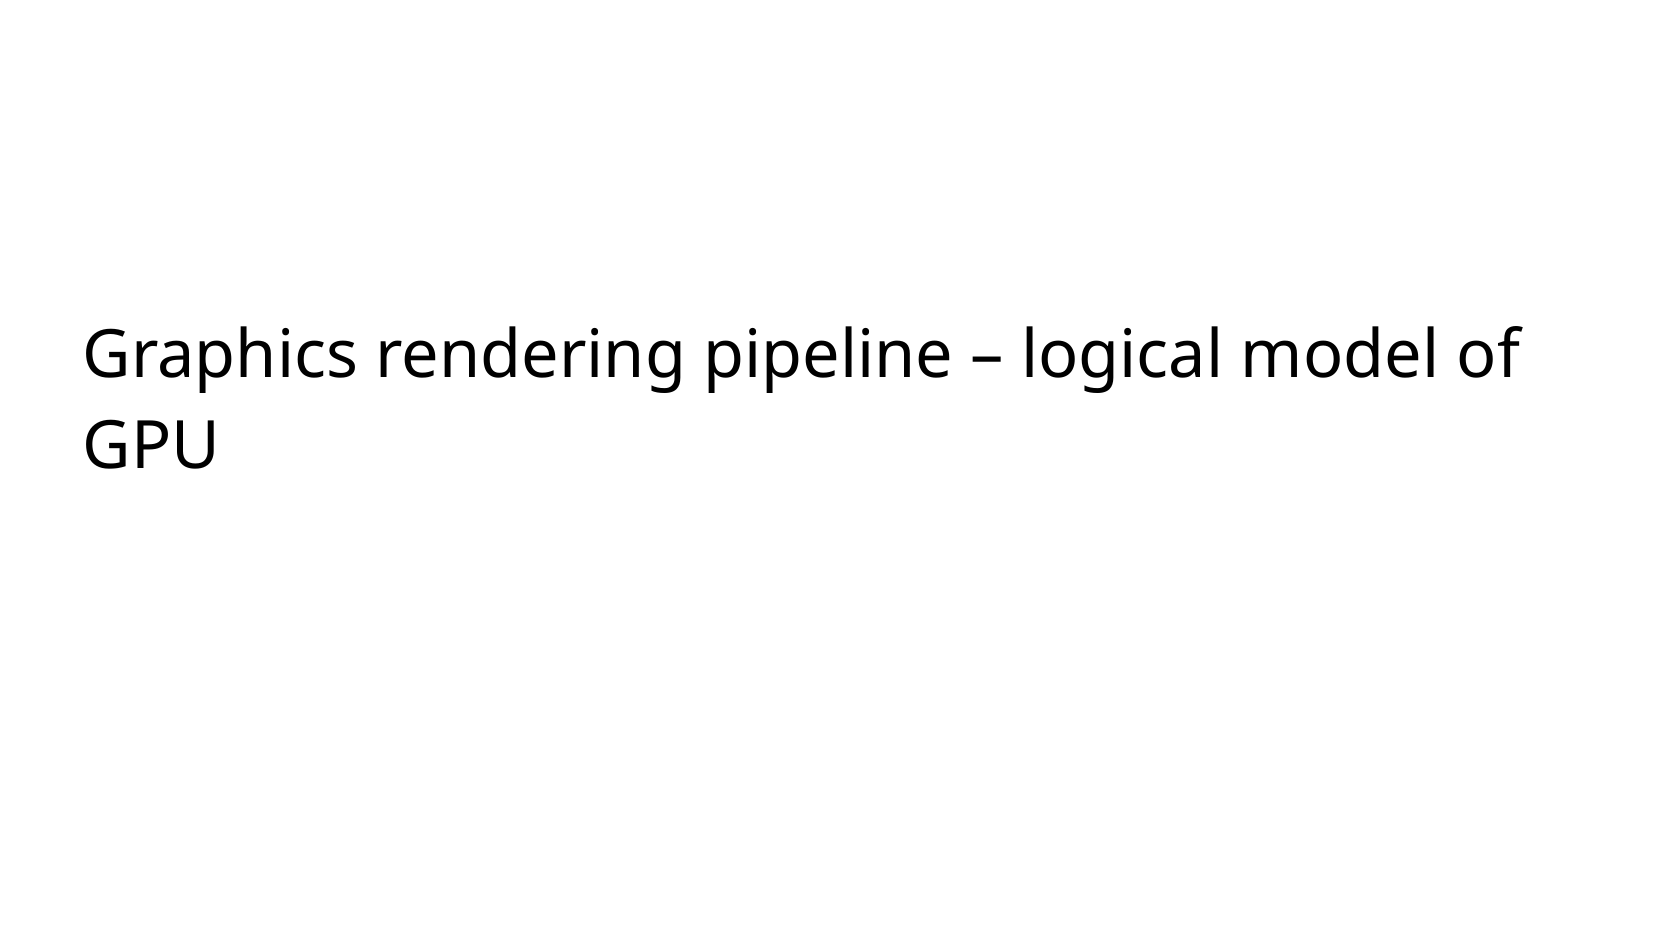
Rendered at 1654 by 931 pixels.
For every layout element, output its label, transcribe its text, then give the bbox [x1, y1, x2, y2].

subtitle Graphics rendering pipeline – logical model of GPU [82, 37, 1571, 757]
